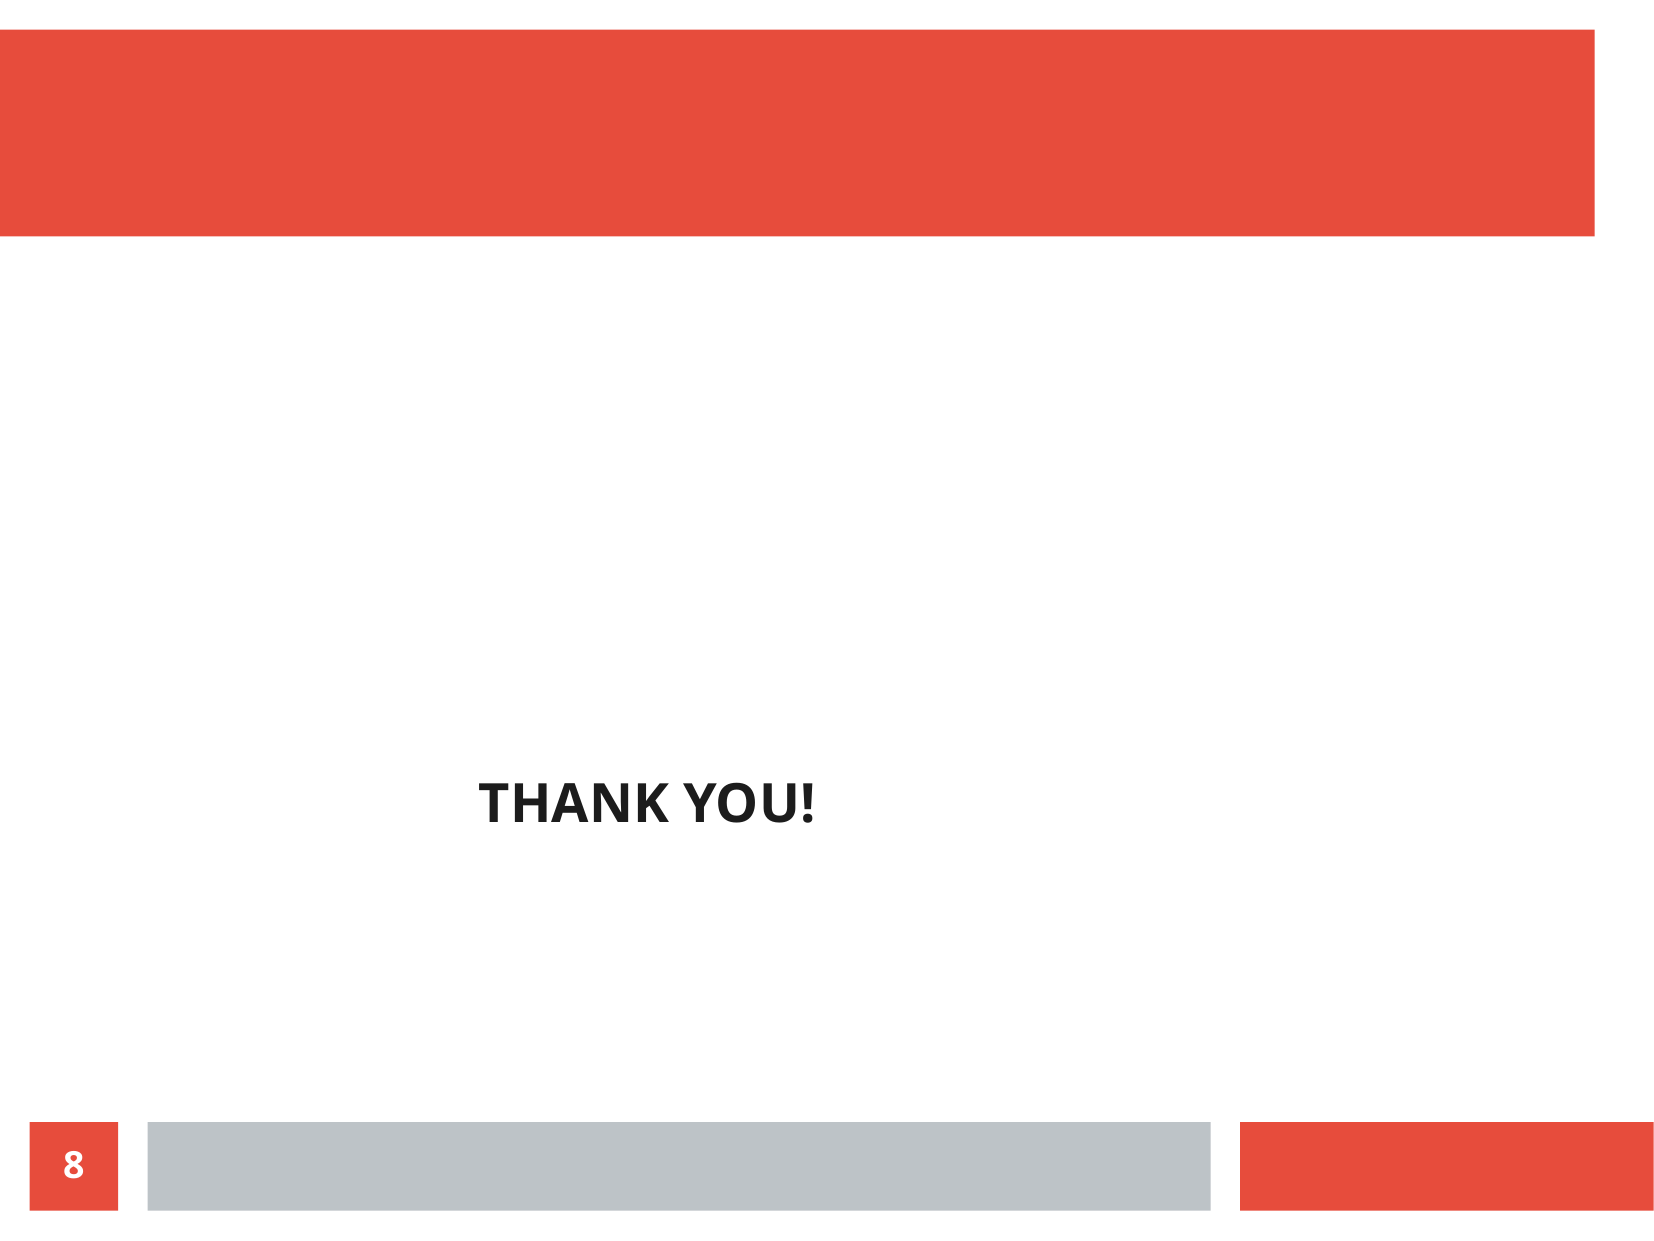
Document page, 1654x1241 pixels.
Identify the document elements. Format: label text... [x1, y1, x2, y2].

text_box [29, 1122, 119, 1211]
subtitle THANK YOU! [59, 324, 1565, 1093]
